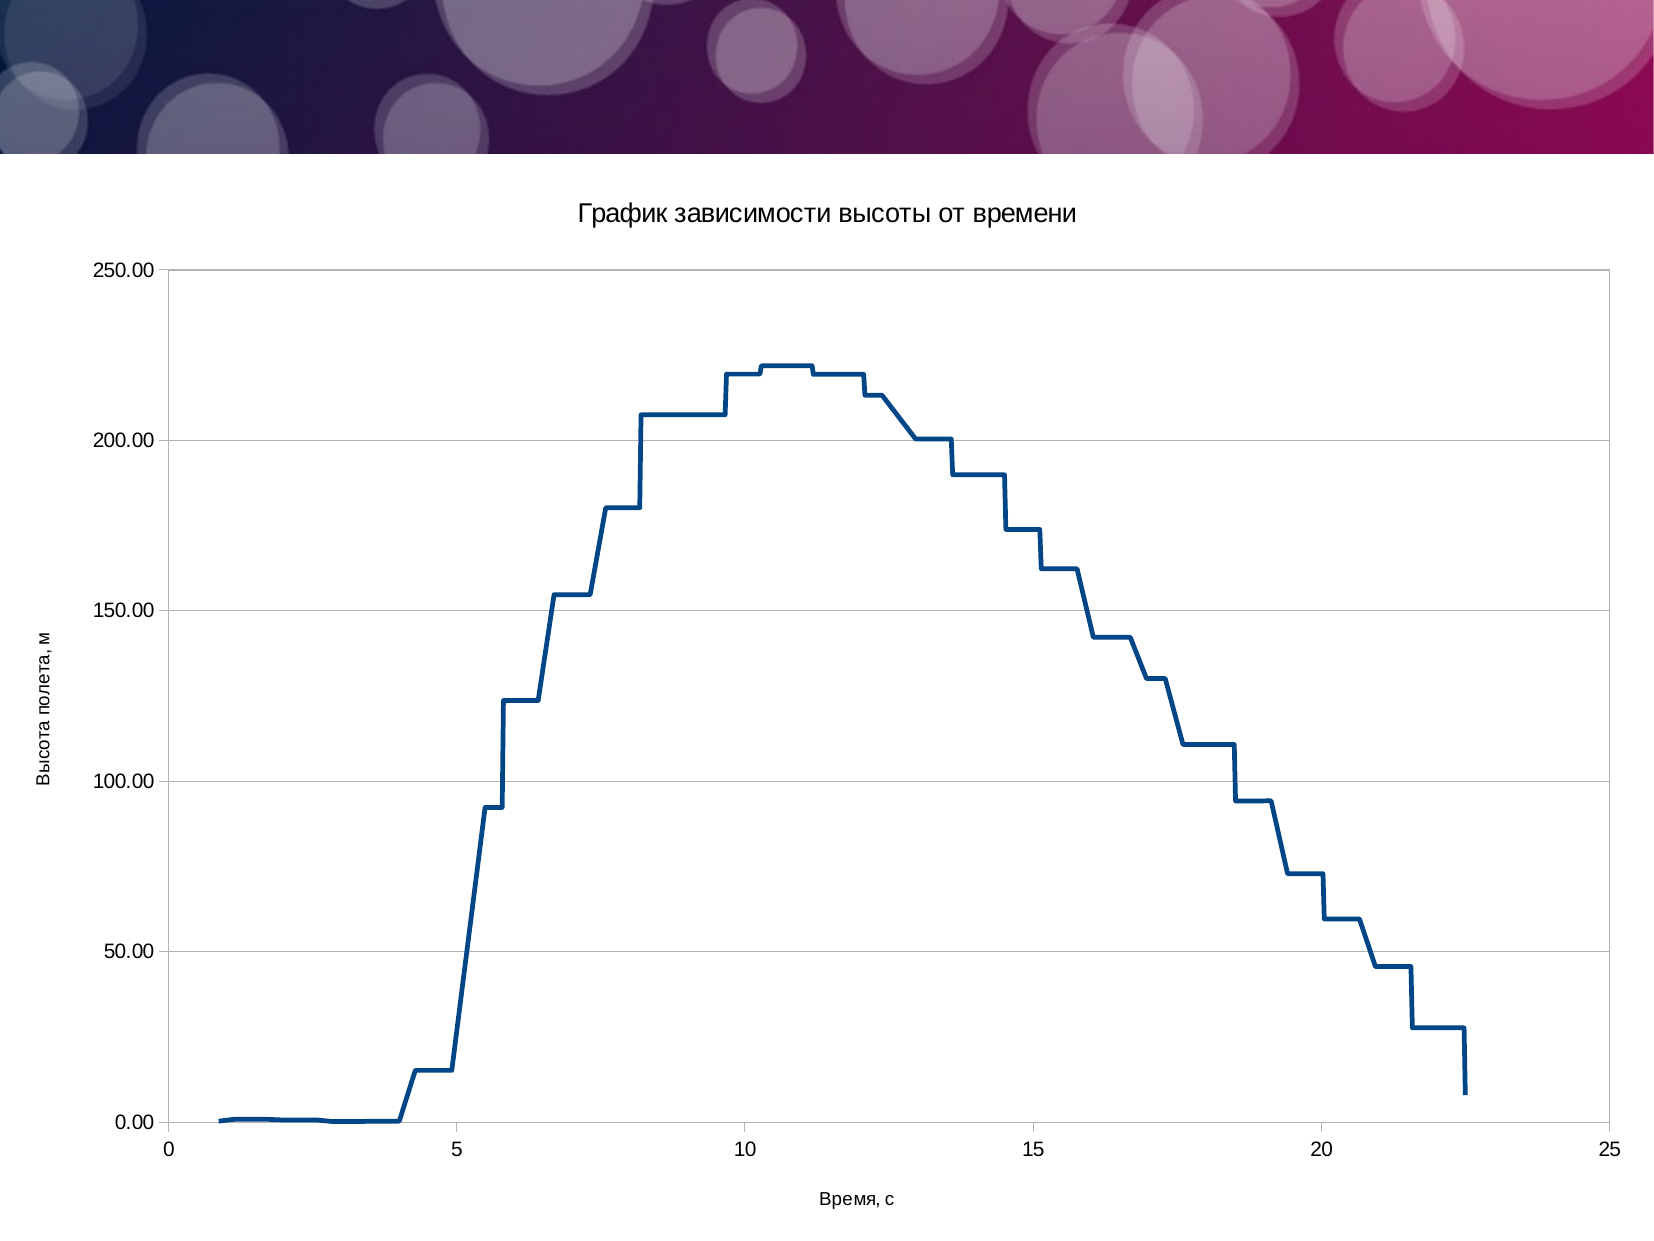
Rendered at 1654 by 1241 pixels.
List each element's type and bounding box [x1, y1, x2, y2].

chart [0, 161, 1654, 1241]
picture [0, 0, 1654, 154]
